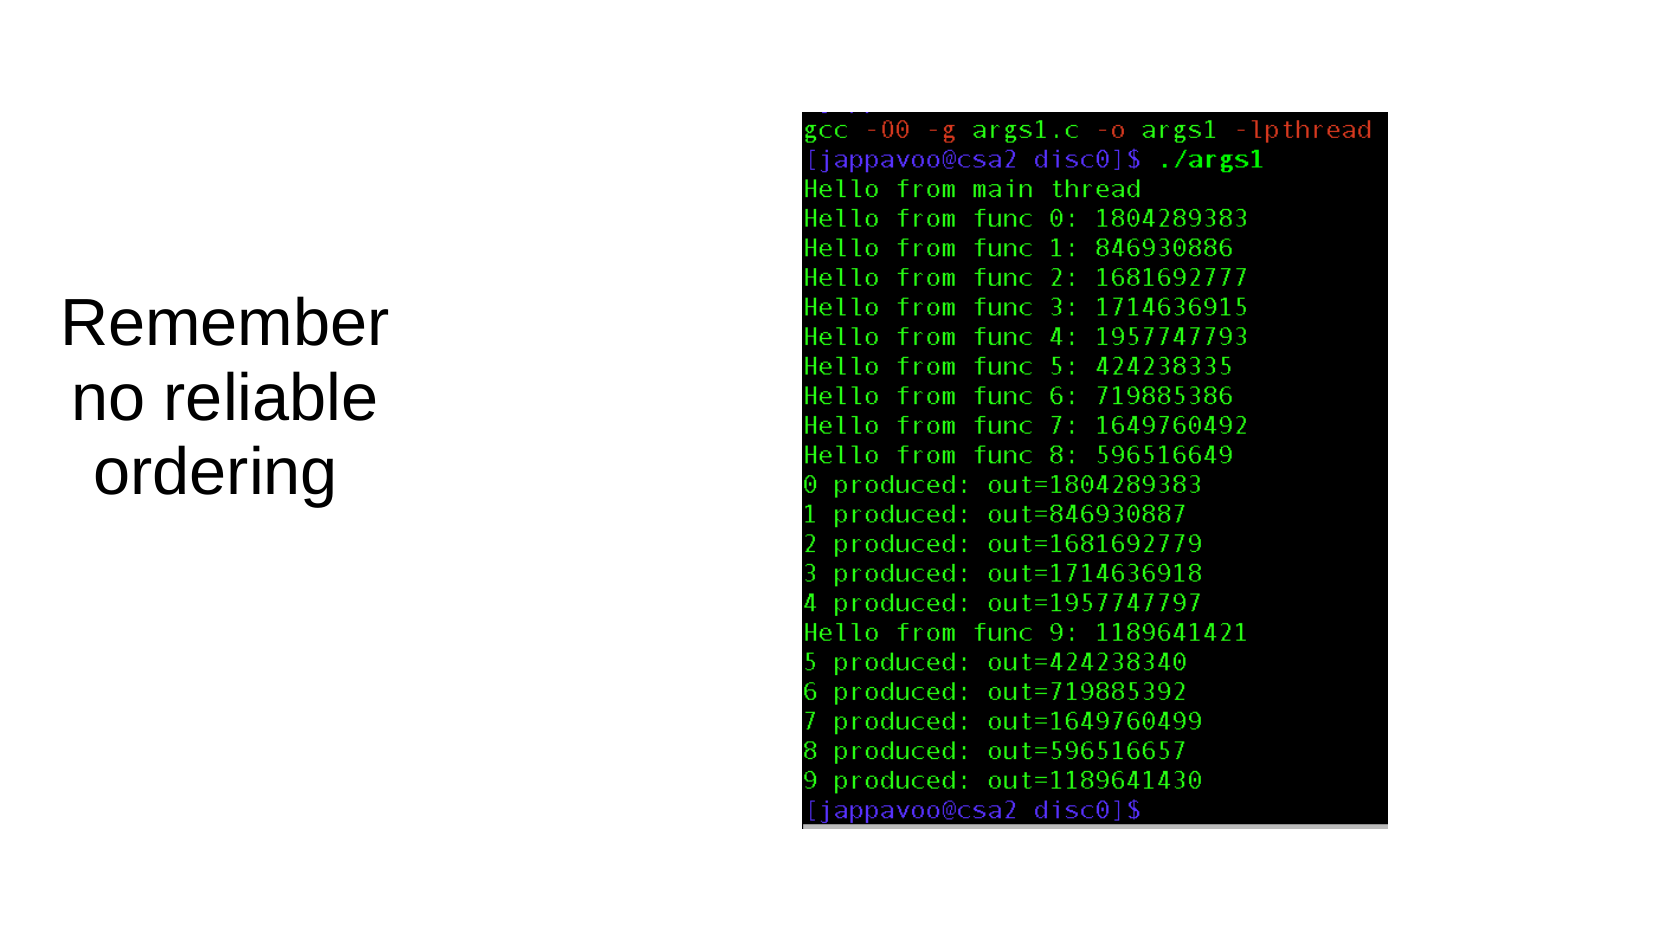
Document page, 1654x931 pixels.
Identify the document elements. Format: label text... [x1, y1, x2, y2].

picture [802, 112, 1388, 829]
subtitle Remember no reliable ordering [37, 37, 413, 757]
